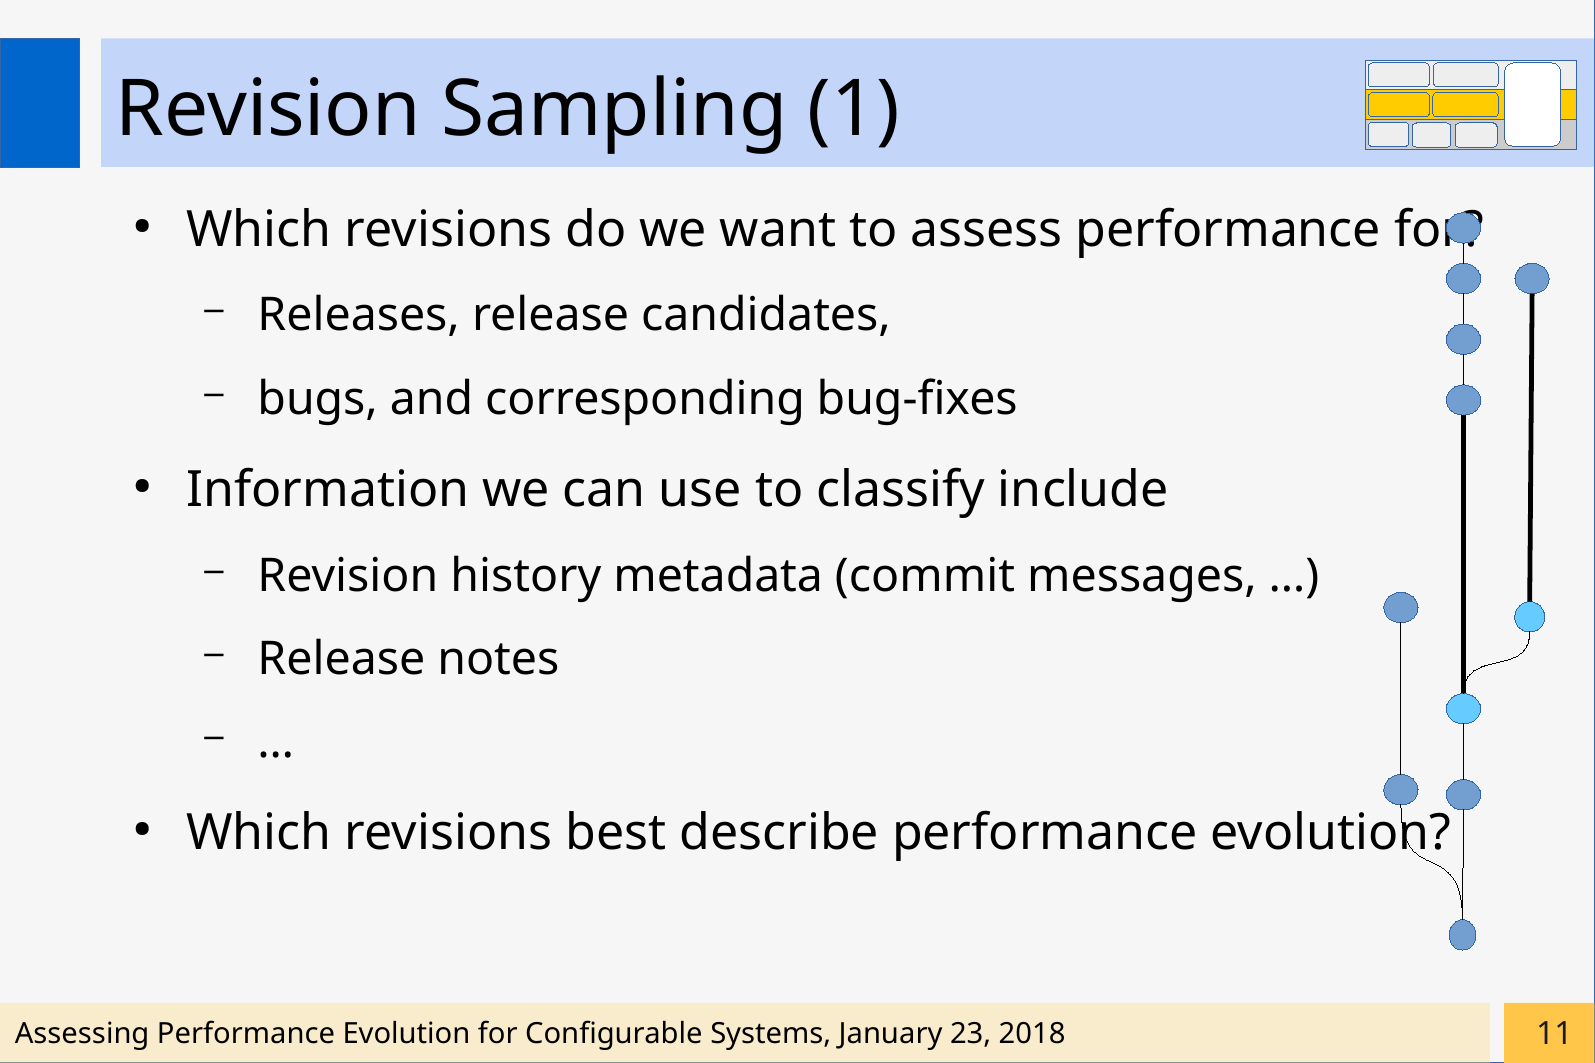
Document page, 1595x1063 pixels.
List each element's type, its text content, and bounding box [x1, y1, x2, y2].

text_box [1446, 384, 1481, 415]
text_box [1446, 324, 1481, 355]
title Revision Sampling (1) [115, 42, 1515, 168]
text_box [1446, 779, 1481, 810]
text_box [1449, 919, 1476, 951]
text_box [1365, 60, 1577, 150]
text_box [1514, 263, 1550, 294]
text_box [1514, 601, 1545, 632]
text_box [1446, 212, 1481, 244]
text_box [1446, 693, 1481, 724]
text_box [1446, 263, 1481, 294]
list Which revisions do we want to assess performance for? Releases, release candidates, bugs, and corresponding bug-fixes Information we can use to classify include Revision history metadata (commit messages, …) Release notes … Which revisions best describe performance evolution? [115, 192, 1515, 978]
text_box [1383, 774, 1419, 805]
text_box [1383, 592, 1419, 623]
